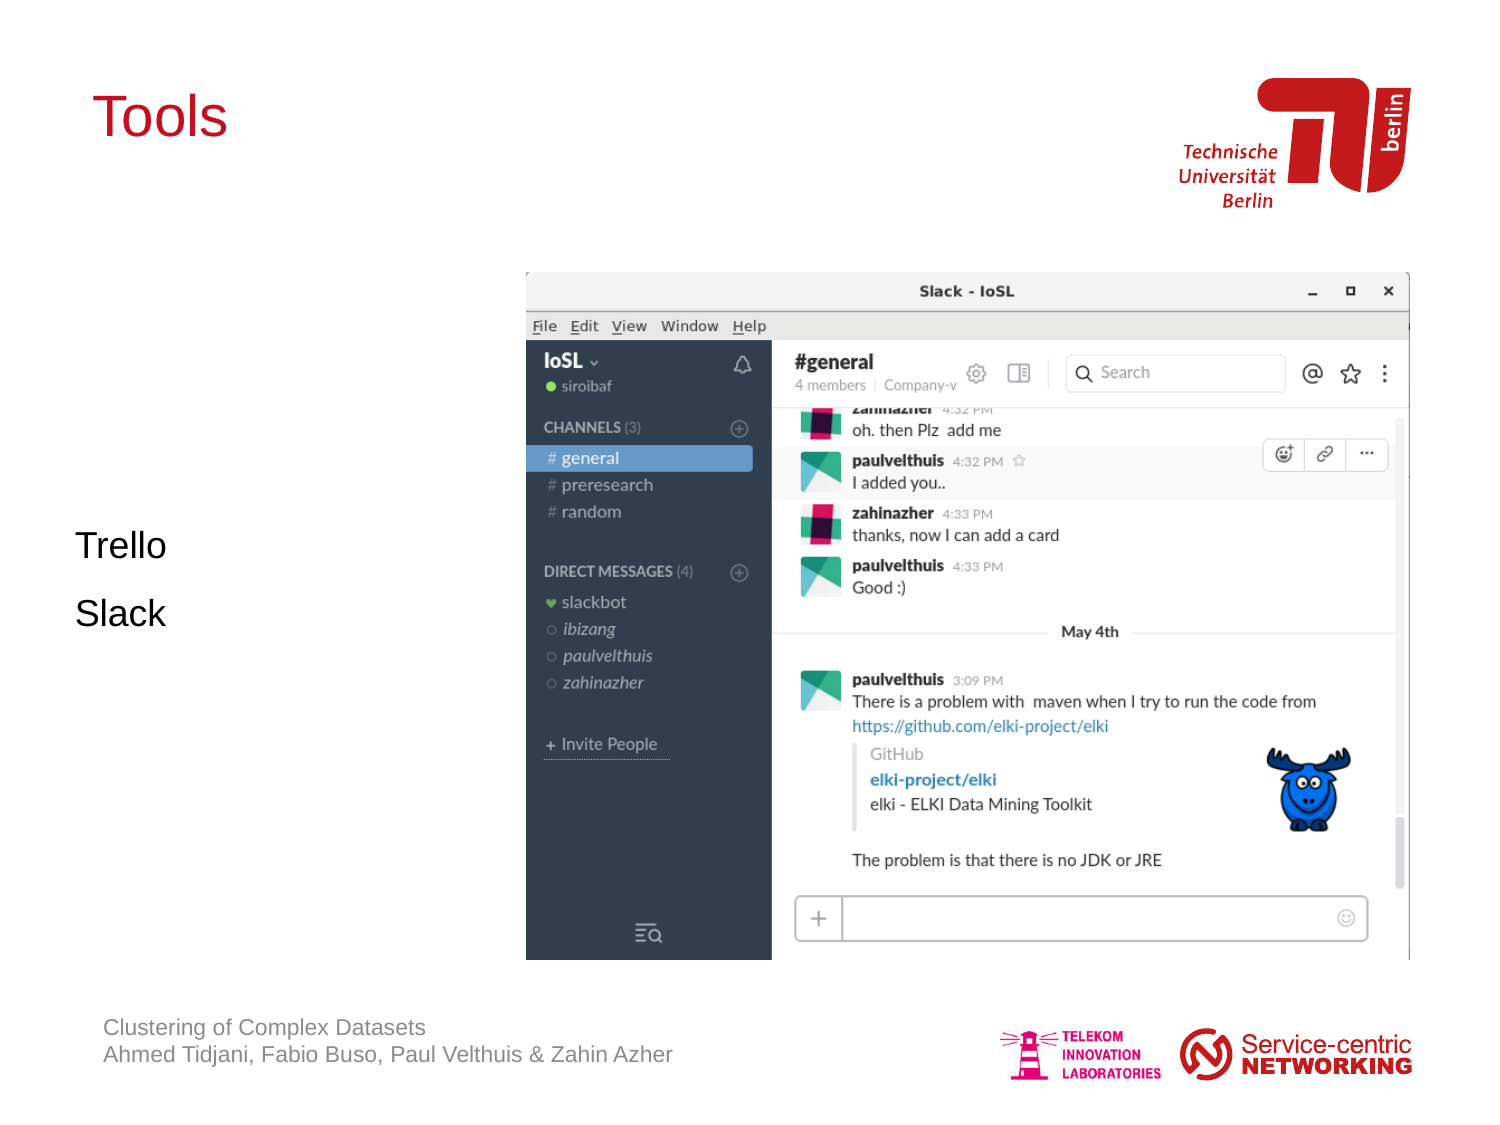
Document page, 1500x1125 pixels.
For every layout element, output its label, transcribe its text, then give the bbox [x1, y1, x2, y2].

picture [1000, 1028, 1161, 1082]
text_box Trello Slack [59, 239, 780, 960]
text_box Tools [88, 78, 1152, 211]
text_box Clustering of Complex Datasets Ahmed Tidjani, Fabio Buso, Paul Velthuis & Zahin Azher [88, 1032, 987, 1092]
picture [526, 272, 1410, 960]
